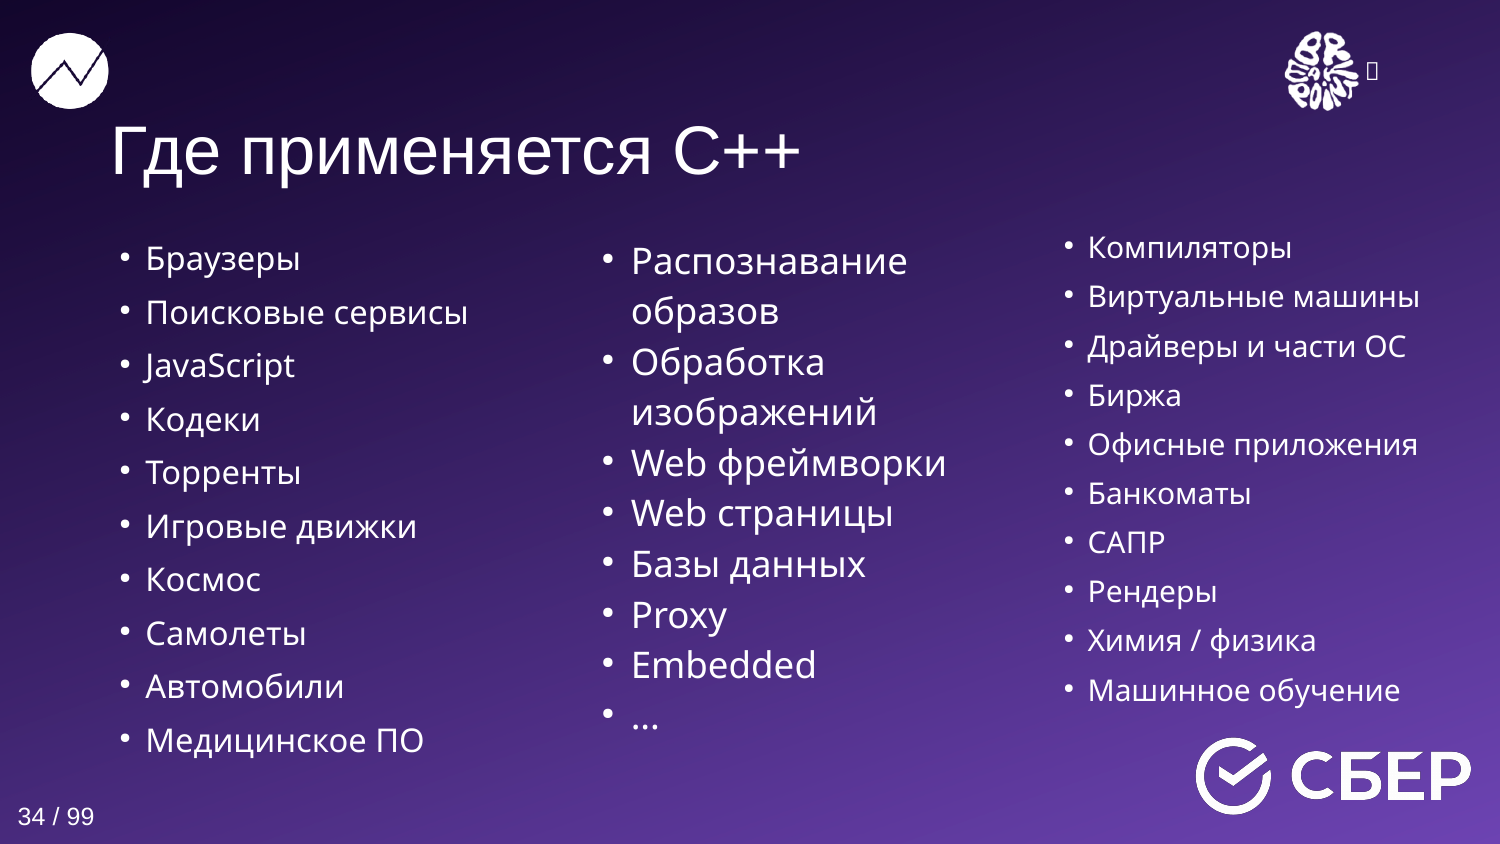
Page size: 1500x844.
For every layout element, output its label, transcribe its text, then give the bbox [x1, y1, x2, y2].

title Где применяется C++ [103, 100, 1397, 205]
text_box 🐙 [1364, 36, 1489, 107]
text_box <number> / 99 [2, 795, 632, 839]
list Распознавание образов Обработка изображений Web фреймворки Web страницы Базы данных Proxy Embedded ... [584, 183, 960, 751]
picture [0, 0, 1500, 844]
list Браузеры Поисковые сервисы JavaScript Кодеки Торренты Игровые движки Космос Самолеты Автомобили Медицинское ПО [103, 195, 482, 788]
list Компиляторы Виртуальные машины Драйверы и части ОС Биржа Офисные приложения Банкоматы САПР Рендеры Химия / физика Машинное обучение [1048, 189, 1433, 725]
